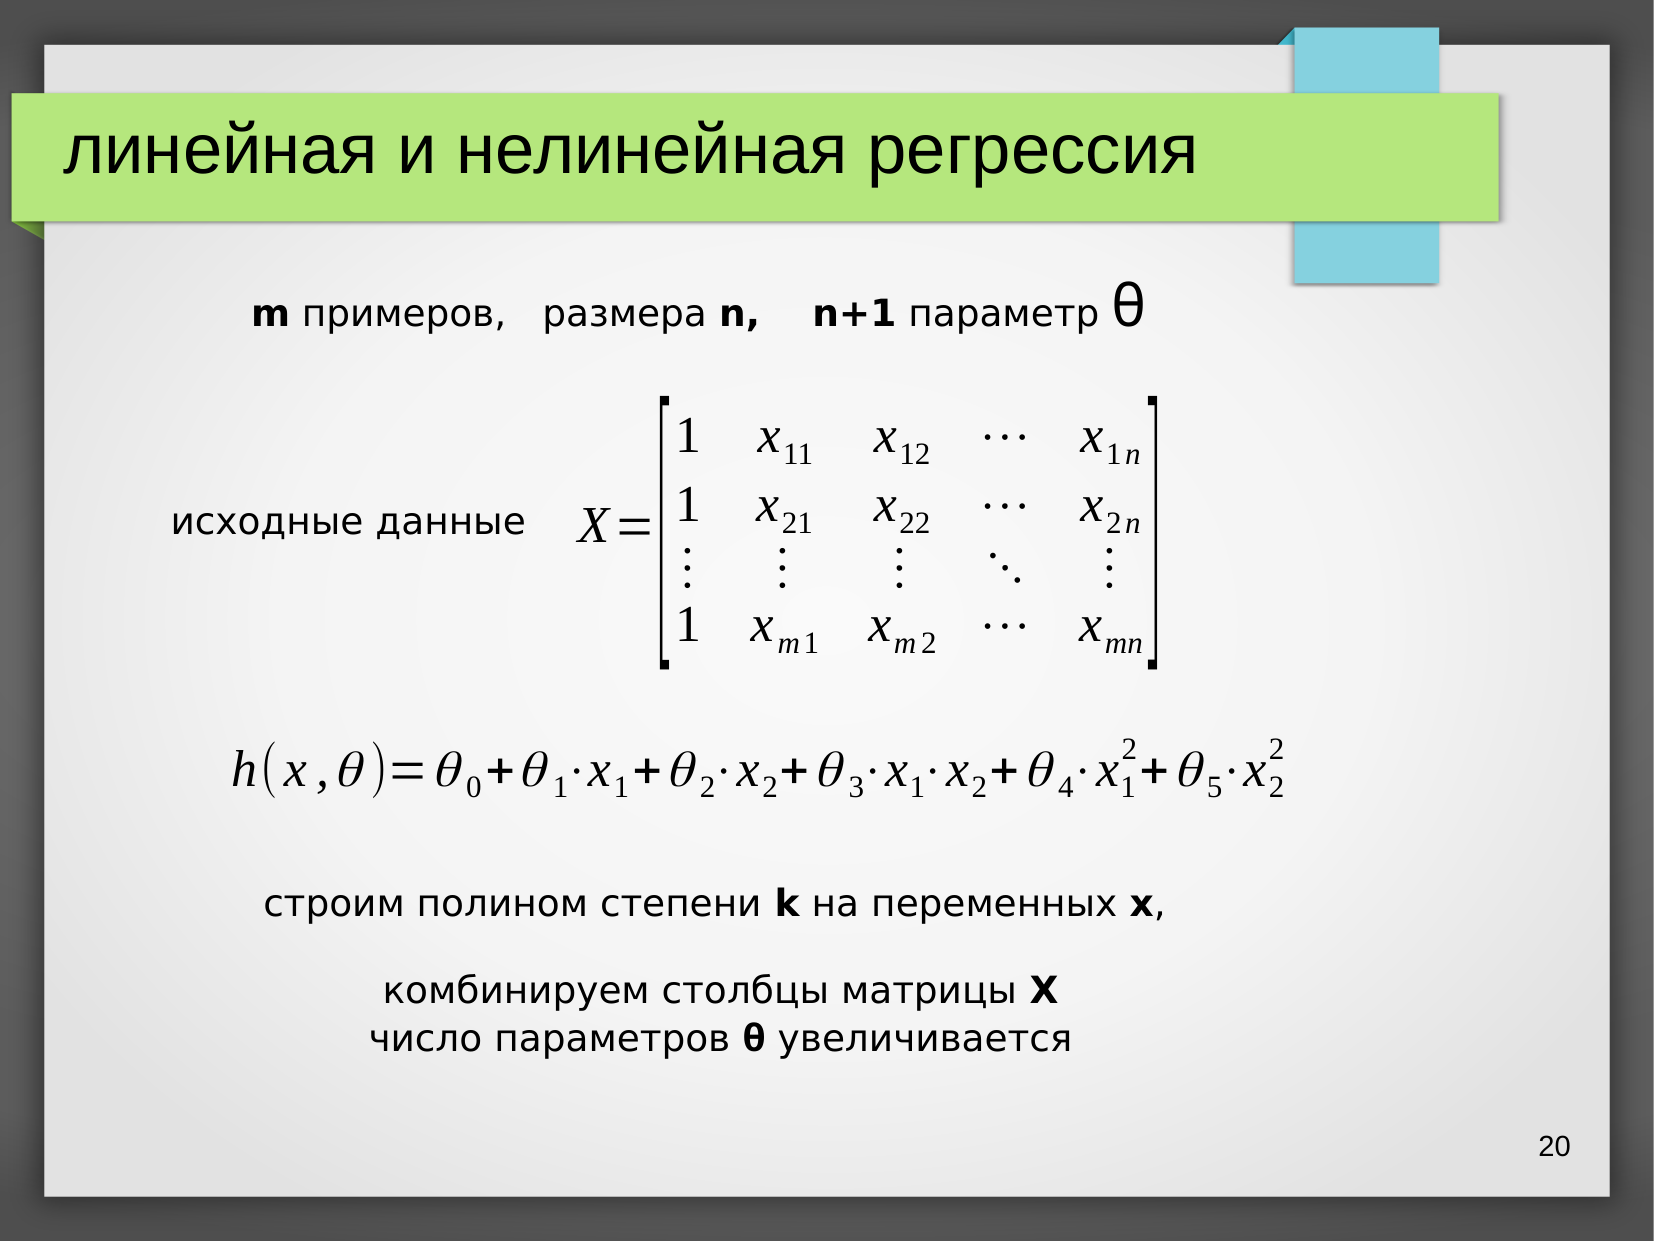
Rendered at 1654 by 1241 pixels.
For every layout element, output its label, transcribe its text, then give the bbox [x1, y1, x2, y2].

chart [566, 392, 1169, 674]
chart [224, 732, 1291, 805]
text_box m примеров, размера n, n+1 параметр θ [236, 256, 1288, 359]
picture [0, 0, 1654, 1241]
text_box строим полином степени k на переменных x, комбинируем столбцы матрицы Х число параметров θ увеличивается [248, 874, 1193, 1123]
text_box исходные данные [94, 492, 566, 560]
title линейная и нелинейная регрессия [63, 106, 1469, 193]
